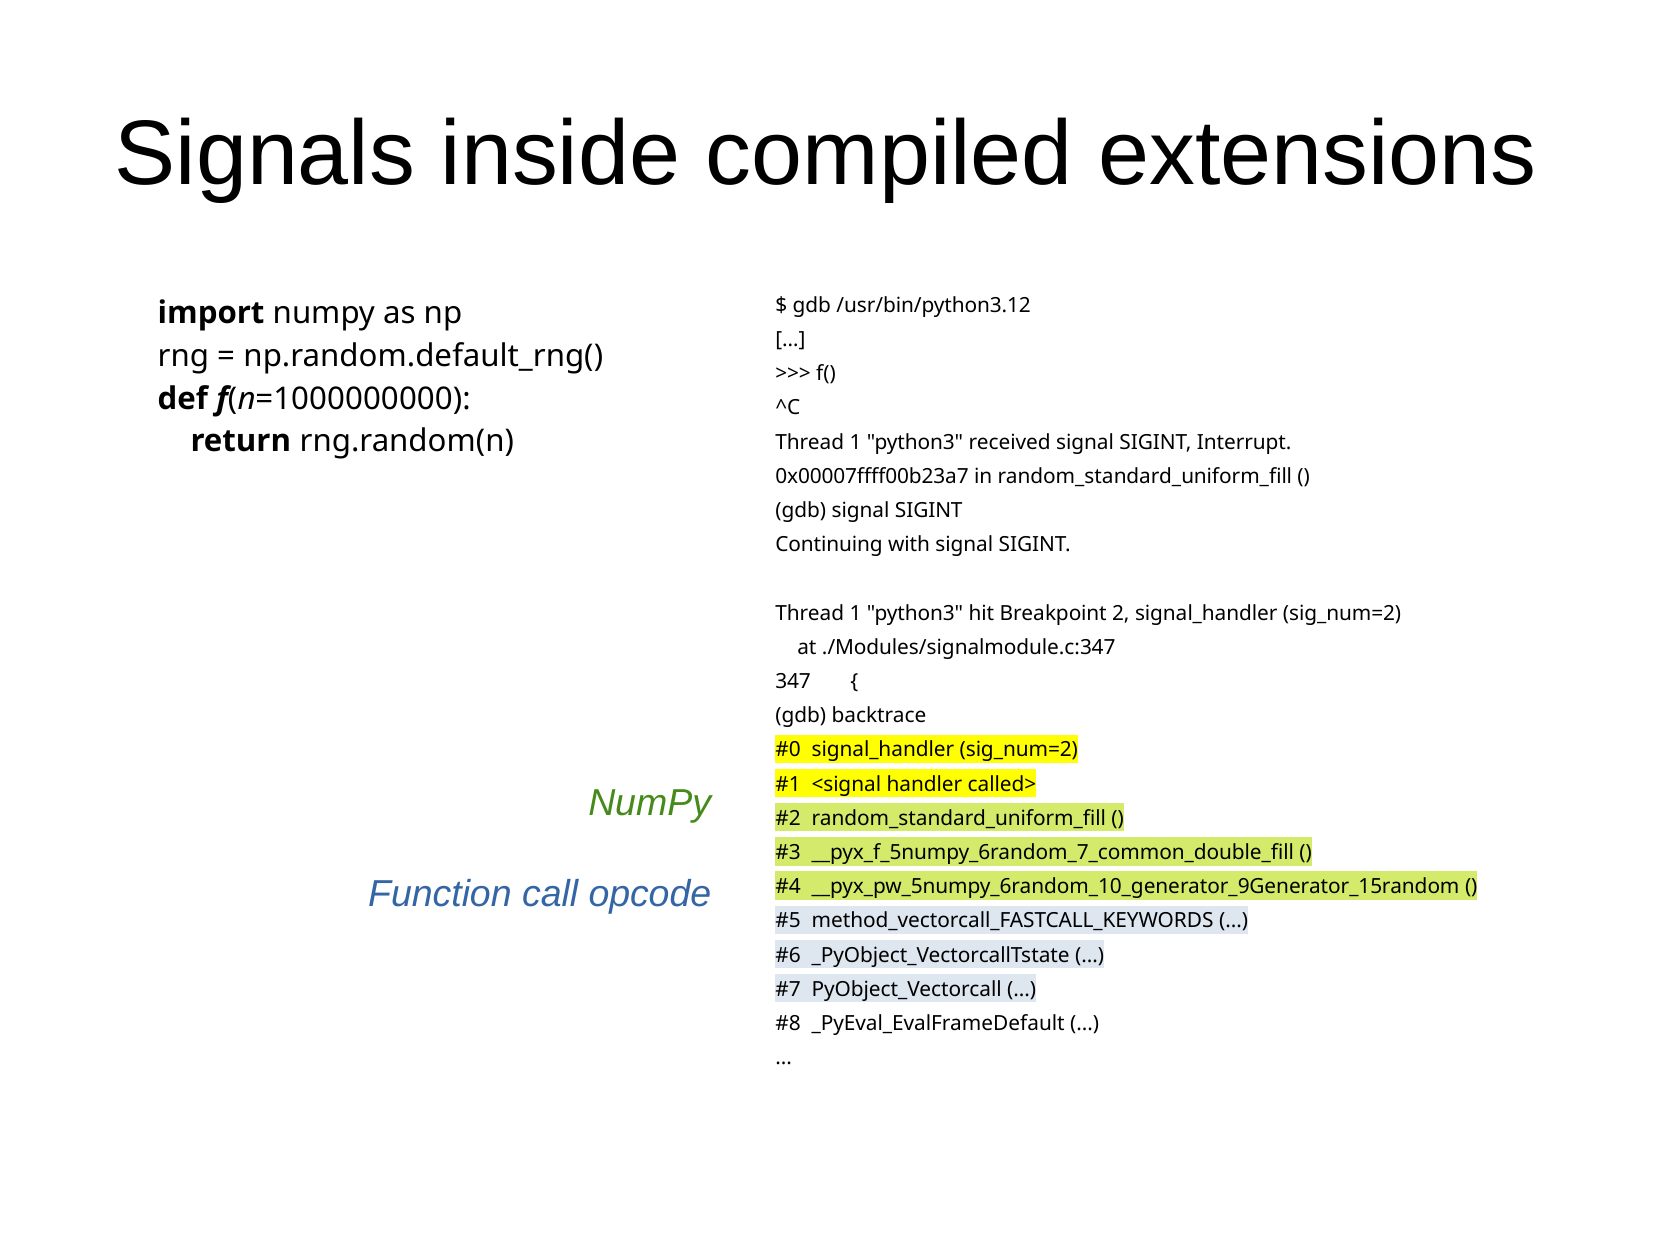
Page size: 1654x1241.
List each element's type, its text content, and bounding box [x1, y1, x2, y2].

list import numpy as np rng = np.random.default_rng() def f(n=1000000000): return rng.random(n) [82, 290, 775, 1201]
text_box Function call opcode [314, 865, 726, 924]
title Signals inside compiled extensions [82, 49, 1571, 257]
list $ gdb /usr/bin/python3.12 […] >>> f() ^C Thread 1 "python3" received signal SIGINT, Interrupt. 0x00007ffff00b23a7 in random_standard_uniform_fill () (gdb) signal SIGINT Continuing with signal SIGINT. Thread 1 "python3" hit Breakpoint 2, signal_handler (sig_num=2) at ./Modules/signalmodule.c:347 347 { (gdb) backtrace #0 signal_handler (sig_num=2) #1 <signal handler called> #2 random_standard_uniform_fill () #3 __pyx_f_5numpy_6random_7_common_double_fill () #4 __pyx_pw_5numpy_6random_10_generator_9Generator_15random () #5 method_vectorcall_FASTCALL_KEYWORDS (...) #6 _PyObject_VectorcallTstate (...) #7 PyObject_Vectorcall (...) #8 _PyEval_EvalFrameDefault (...) ... [775, 290, 1633, 1201]
text_box NumPy [314, 774, 726, 833]
